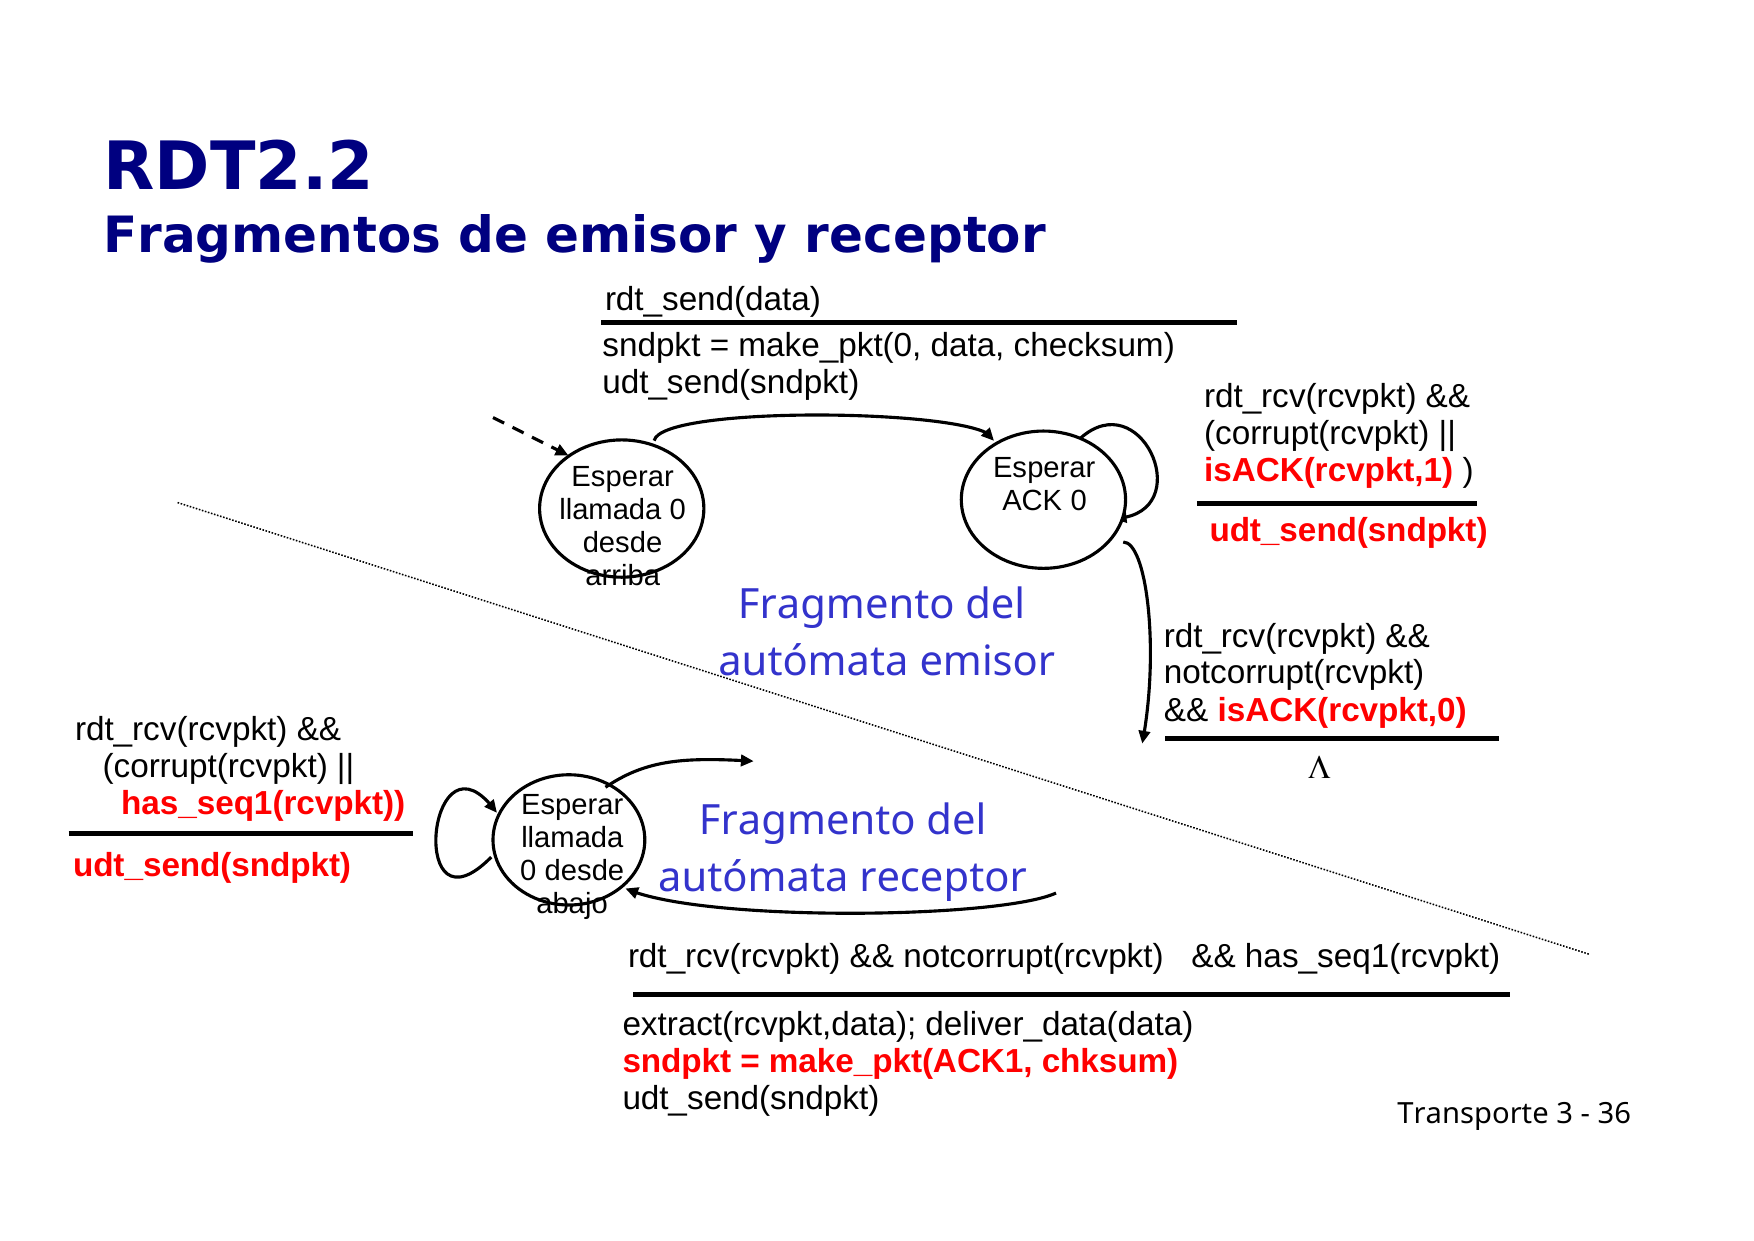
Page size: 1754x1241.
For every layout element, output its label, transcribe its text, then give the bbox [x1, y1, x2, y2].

text_box rdt_rcv(rcvpkt) && (corrupt(rcvpkt) || isACK(rcvpkt,1) ) [1189, 369, 1566, 464]
text_box udt_send(sndpkt) [58, 838, 424, 906]
text_box rdt_rcv(rcvpkt) && notcorrupt(rcvpkt) && has_seq1(rcvpkt) [613, 930, 1619, 1024]
text_box [632, 571, 639, 577]
title RDT2.2 Fragmentos de emisor y receptor [88, 87, 1654, 305]
text_box [557, 899, 564, 905]
text_box rdt_rcv(rcvpkt) && notcorrupt(rcvpkt) && isACK(rcvpkt,0) [1149, 609, 1563, 758]
text_box Esperar llamada 0 desde arriba [527, 452, 718, 553]
text_box [559, 553, 685, 578]
text_box udt_send(sndpkt) [1194, 504, 1576, 547]
text_box extract(rcvpkt,data); deliver_data(data) sndpkt = make_pkt(ACK1, chksum) udt_send(sndpkt) [607, 997, 1356, 1112]
text_box [492, 812, 500, 868]
text_box rdt_send(data) [590, 273, 899, 320]
text_box [980, 544, 1107, 566]
text_box [539, 774, 599, 780]
text_box [997, 431, 1090, 443]
text_box [510, 881, 628, 906]
text_box Esperar llamada 0 desde abajo [500, 780, 644, 881]
text_box rdt_rcv(rcvpkt) && (corrupt(rcvpkt) || has_seq1(rcvpkt)) [60, 702, 483, 808]
text_box Fragmento del autómata receptor [643, 782, 1042, 912]
text_box Fragmento del autómata emisor [703, 566, 1071, 696]
text_box Esperar ACK 0 [949, 443, 1140, 544]
text_box [575, 439, 669, 452]
text_box  [1285, 748, 1354, 794]
text_box sndpkt = make_pkt(0, data, checksum) udt_send(sndpkt) [587, 319, 1255, 385]
